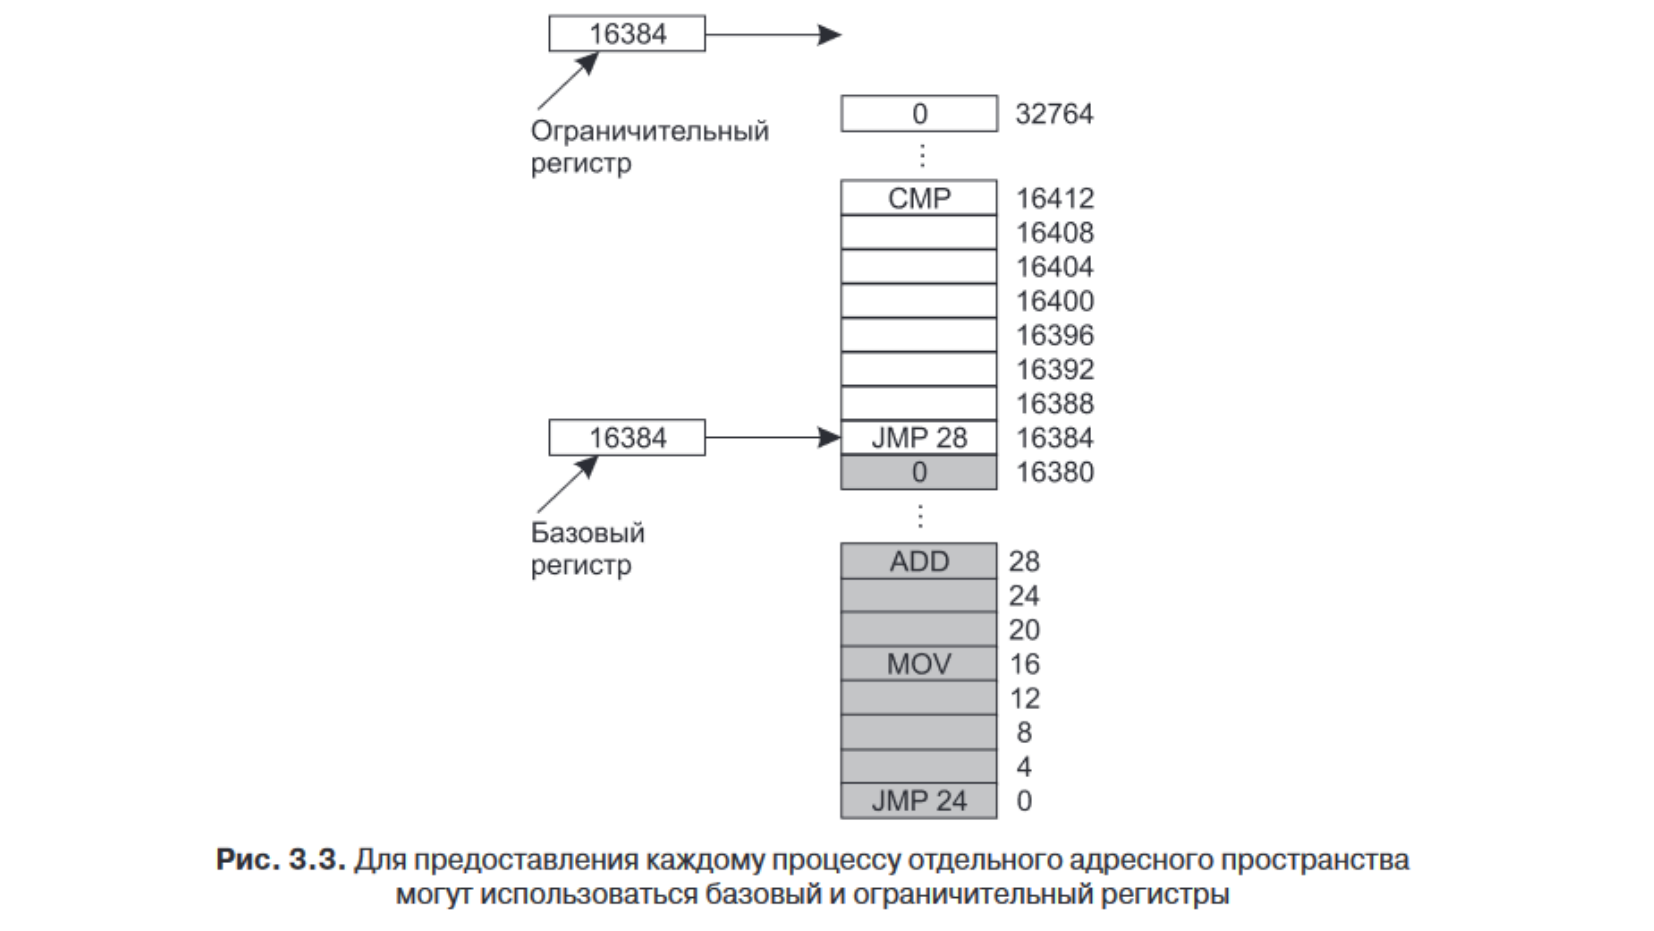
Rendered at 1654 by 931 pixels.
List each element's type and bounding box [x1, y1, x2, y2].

picture [159, 0, 1506, 931]
